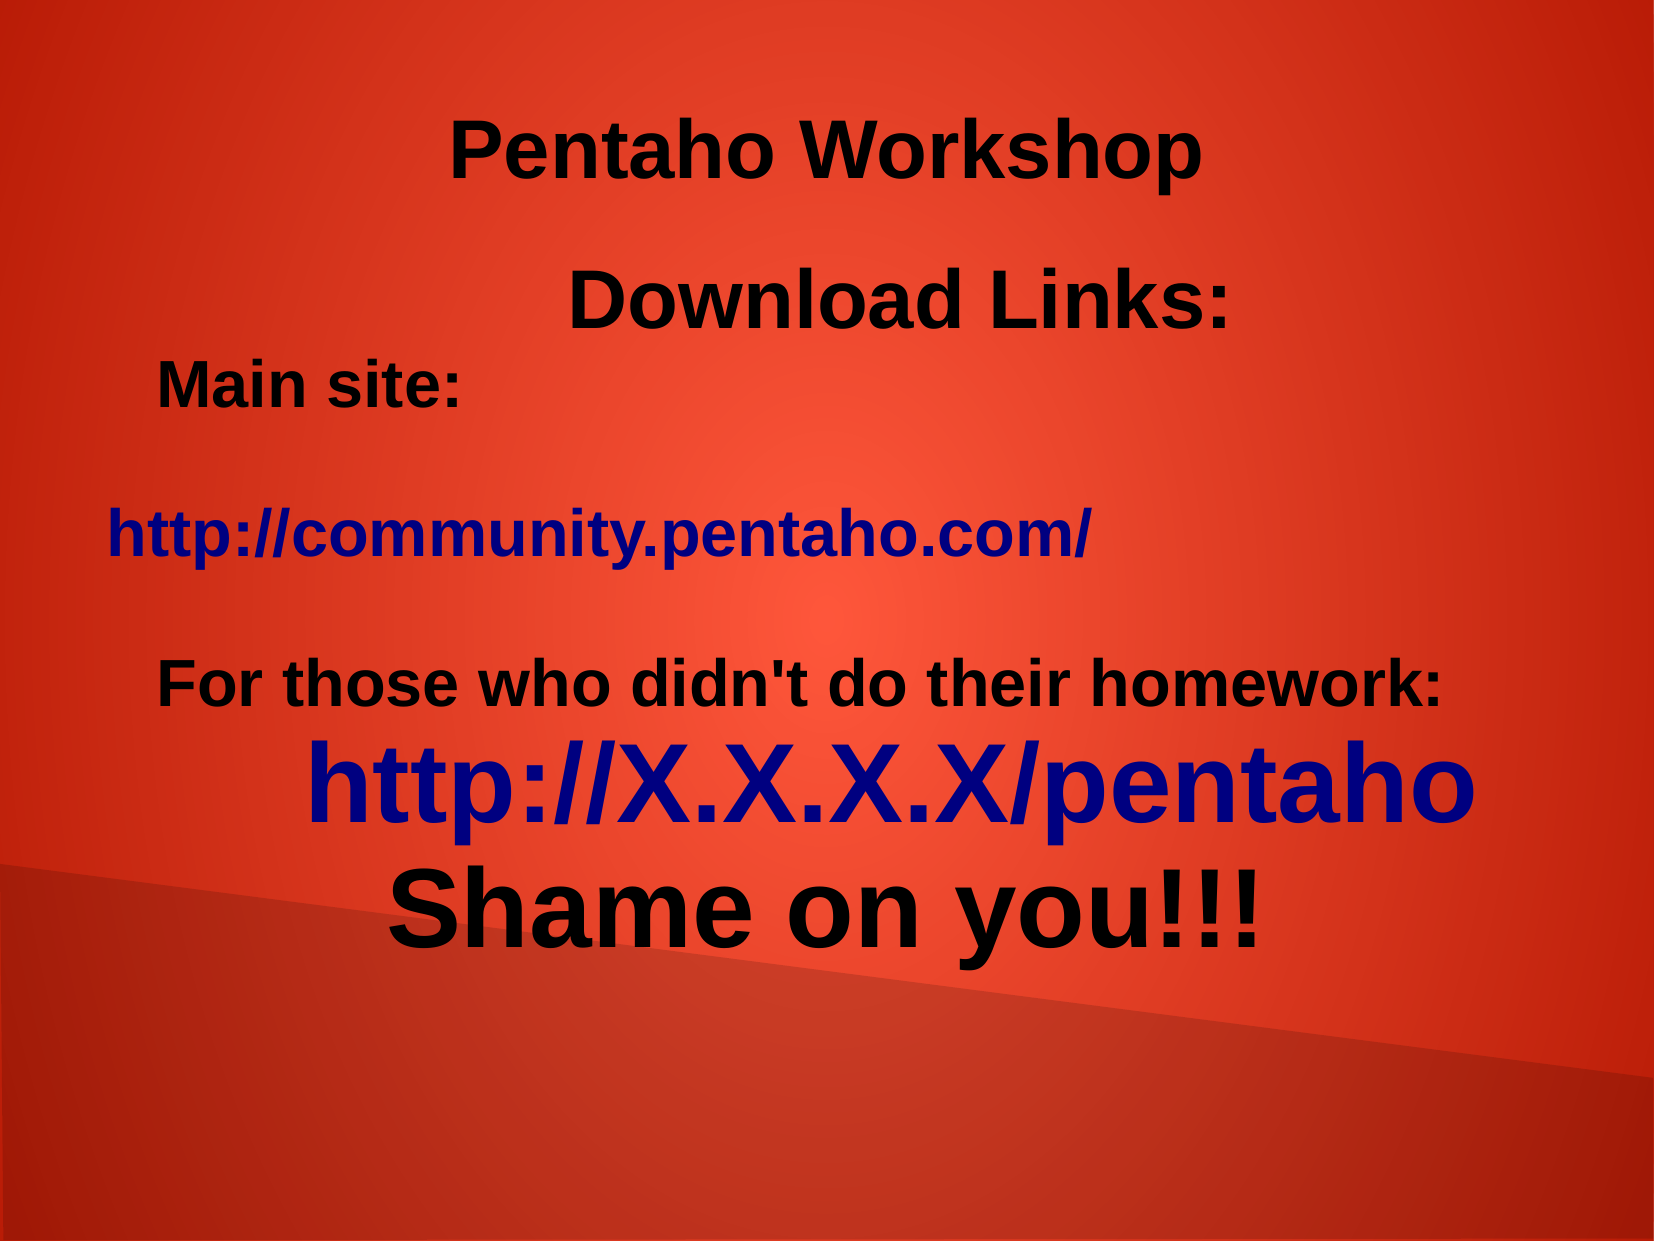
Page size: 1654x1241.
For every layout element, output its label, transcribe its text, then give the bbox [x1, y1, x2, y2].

title Pentaho Workshop [82, 47, 1571, 216]
subtitle Download Links: Main site: http://community.pentaho.com/ For those who didn't do their homework: http://X.X.X.X/pentaho Shame on you!!! [82, 216, 1571, 1084]
